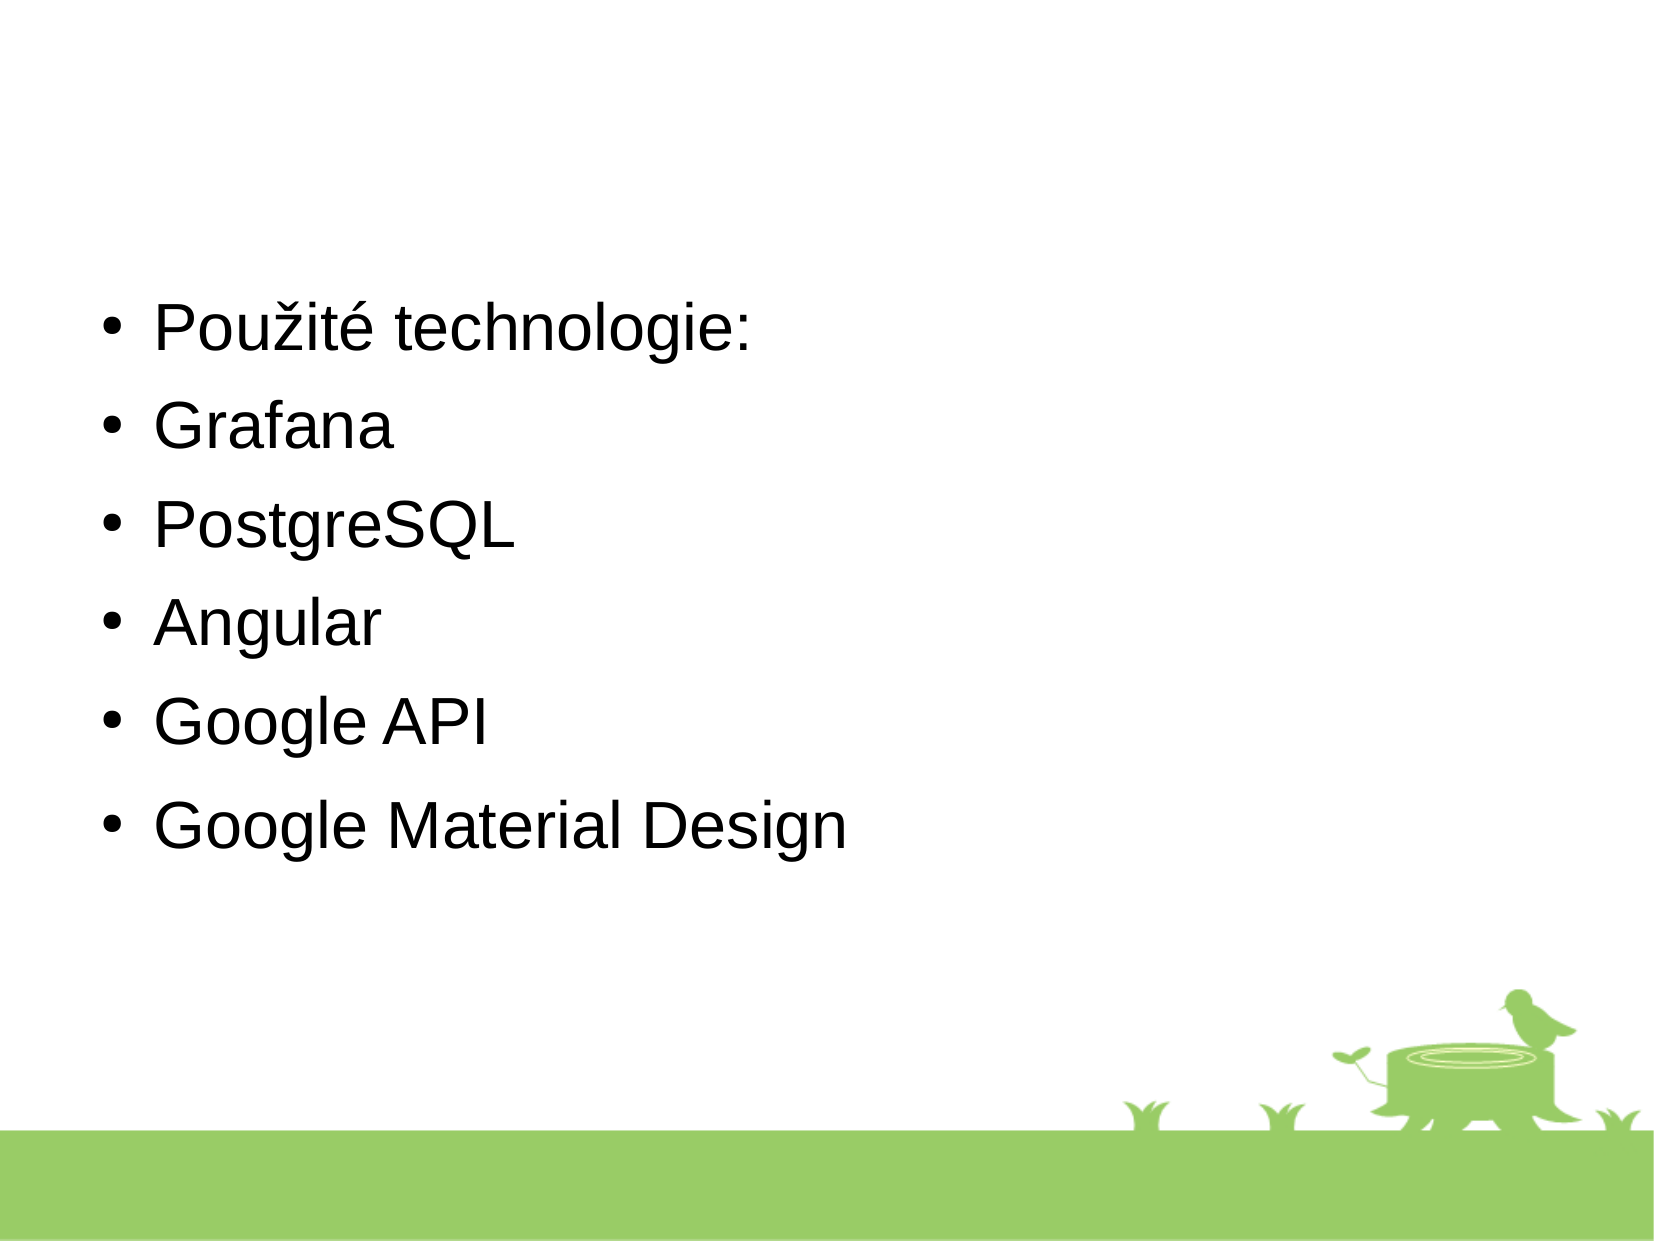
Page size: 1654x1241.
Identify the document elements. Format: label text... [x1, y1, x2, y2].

list Použité technologie: Grafana PostgreSQL Angular Google API Google Material Design [82, 290, 1571, 1010]
picture [0, 0, 1654, 1241]
